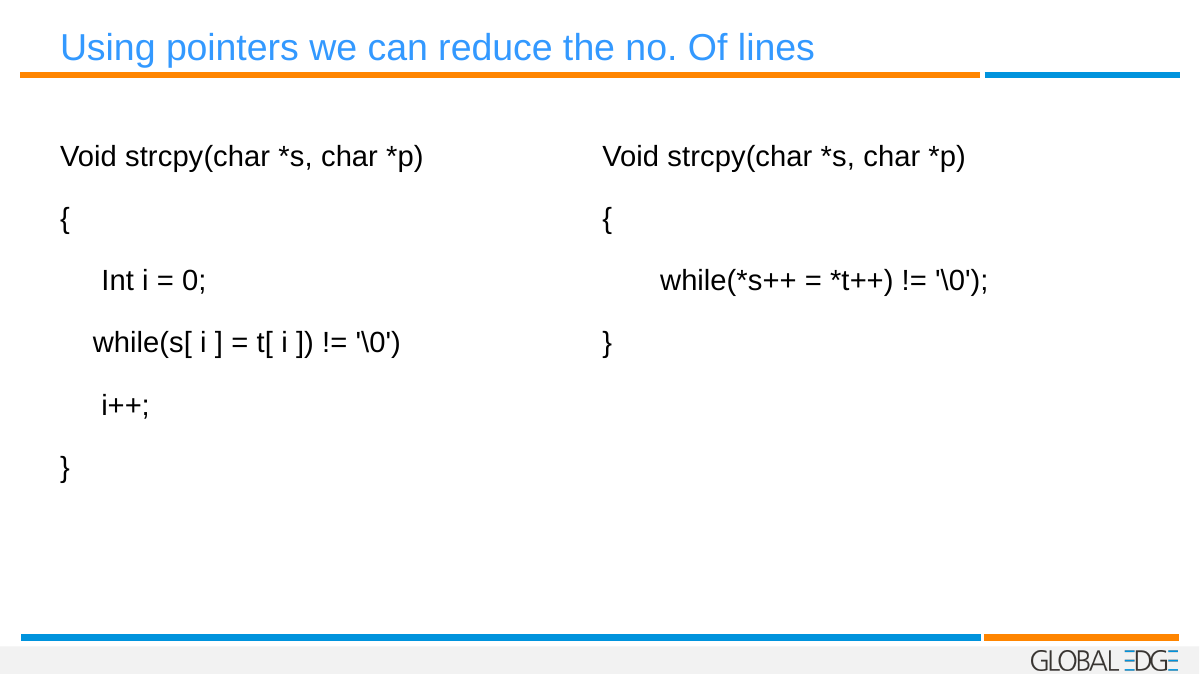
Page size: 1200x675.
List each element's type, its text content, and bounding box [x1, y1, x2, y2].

title Using pointers we can reduce the no. Of lines [60, 26, 1140, 69]
list Void strcpy(char *s, char *p) { while(*s++ = *t++) != '\0'); } [602, 139, 1182, 544]
picture [1031, 650, 1178, 671]
list Void strcpy(char *s, char *p) { Int i = 0; while(s[ i ] = t[ i ]) != '\0') i++; } [60, 139, 588, 550]
